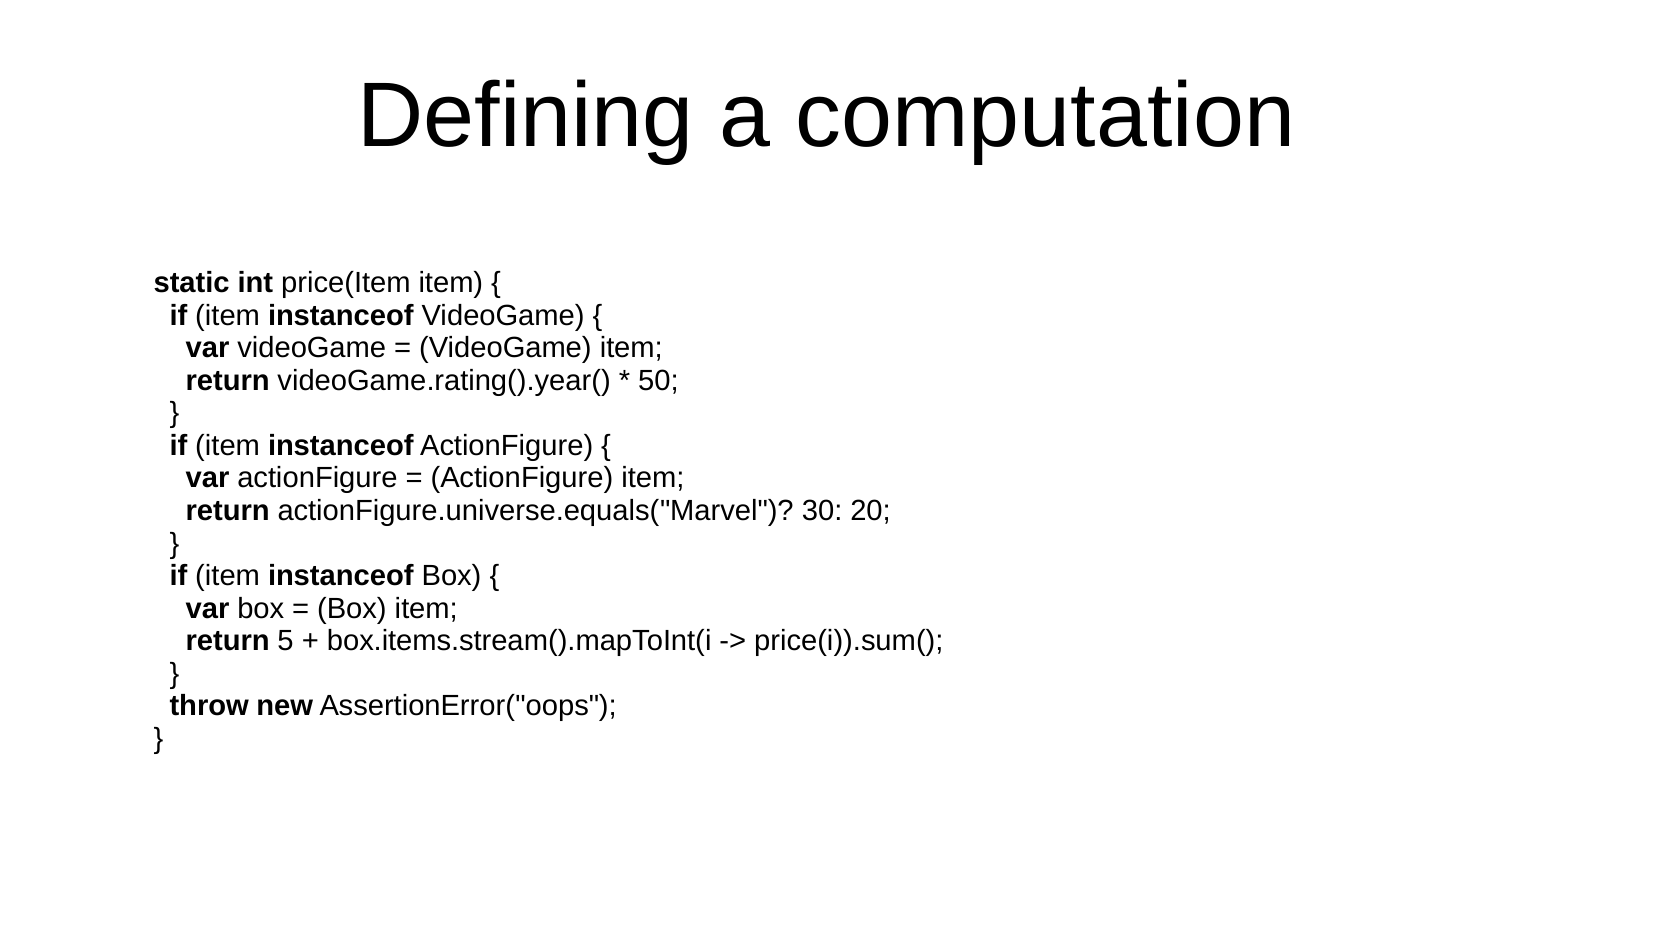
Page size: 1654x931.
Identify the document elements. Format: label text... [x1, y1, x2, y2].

list static int price(Item item) { if (item instanceof VideoGame) { var videoGame = (VideoGame) item; return videoGame.rating().year() * 50; } if (item instanceof ActionFigure) { var actionFigure = (ActionFigure) item; return actionFigure.universe.equals("Marvel")? 30: 20; } if (item instanceof Box) { var box = (Box) item; return 5 + box.items.stream().mapToInt(i -> price(i)).sum(); } throw new AssertionError("oops"); } [82, 217, 1571, 758]
title Defining a computation [82, 37, 1571, 193]
